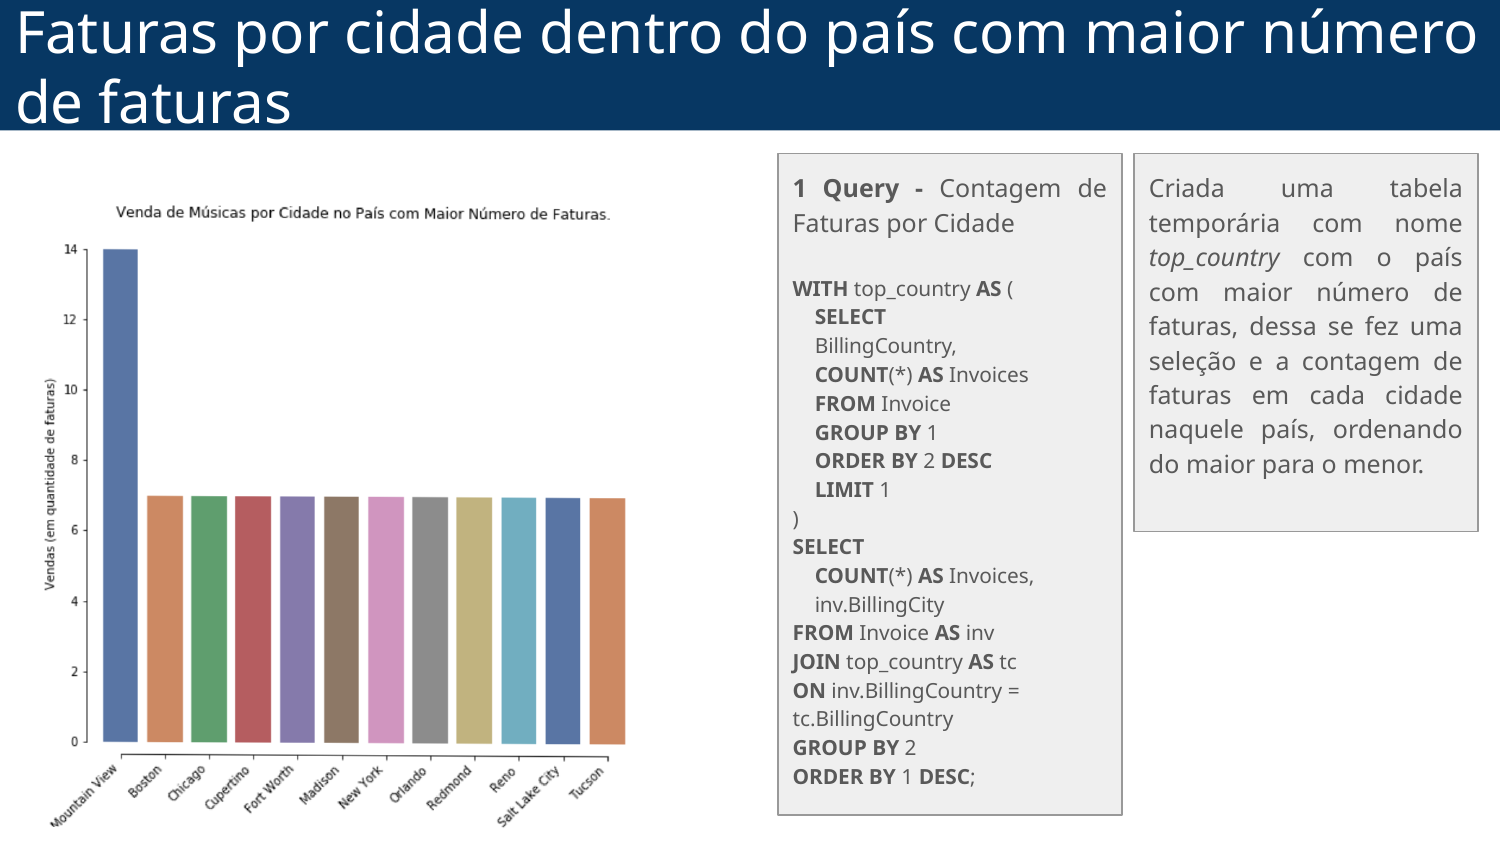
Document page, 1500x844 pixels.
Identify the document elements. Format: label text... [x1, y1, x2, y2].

list Criada uma tabela temporária com nome top_country com o país com maior número de faturas, dessa se fez uma seleção e a contagem de faturas em cada cidade naquele país, ordenando do maior para o menor. [1133, 153, 1479, 532]
picture [12, 141, 697, 830]
list 1 Query - Contagem de Faturas por Cidade WITH top_country AS ( SELECT BillingCountry, COUNT(*) AS Invoices FROM Invoice GROUP BY 1 ORDER BY 2 DESC LIMIT 1 ) SELECT COUNT(*) AS Invoices, inv.BillingCity FROM Invoice AS inv JOIN top_country AS tc ON inv.BillingCountry = tc.BillingCountry GROUP BY 2 ORDER BY 1 DESC; [777, 153, 1123, 815]
title Faturas por cidade dentro do país com maior número de faturas [0, 0, 1500, 131]
